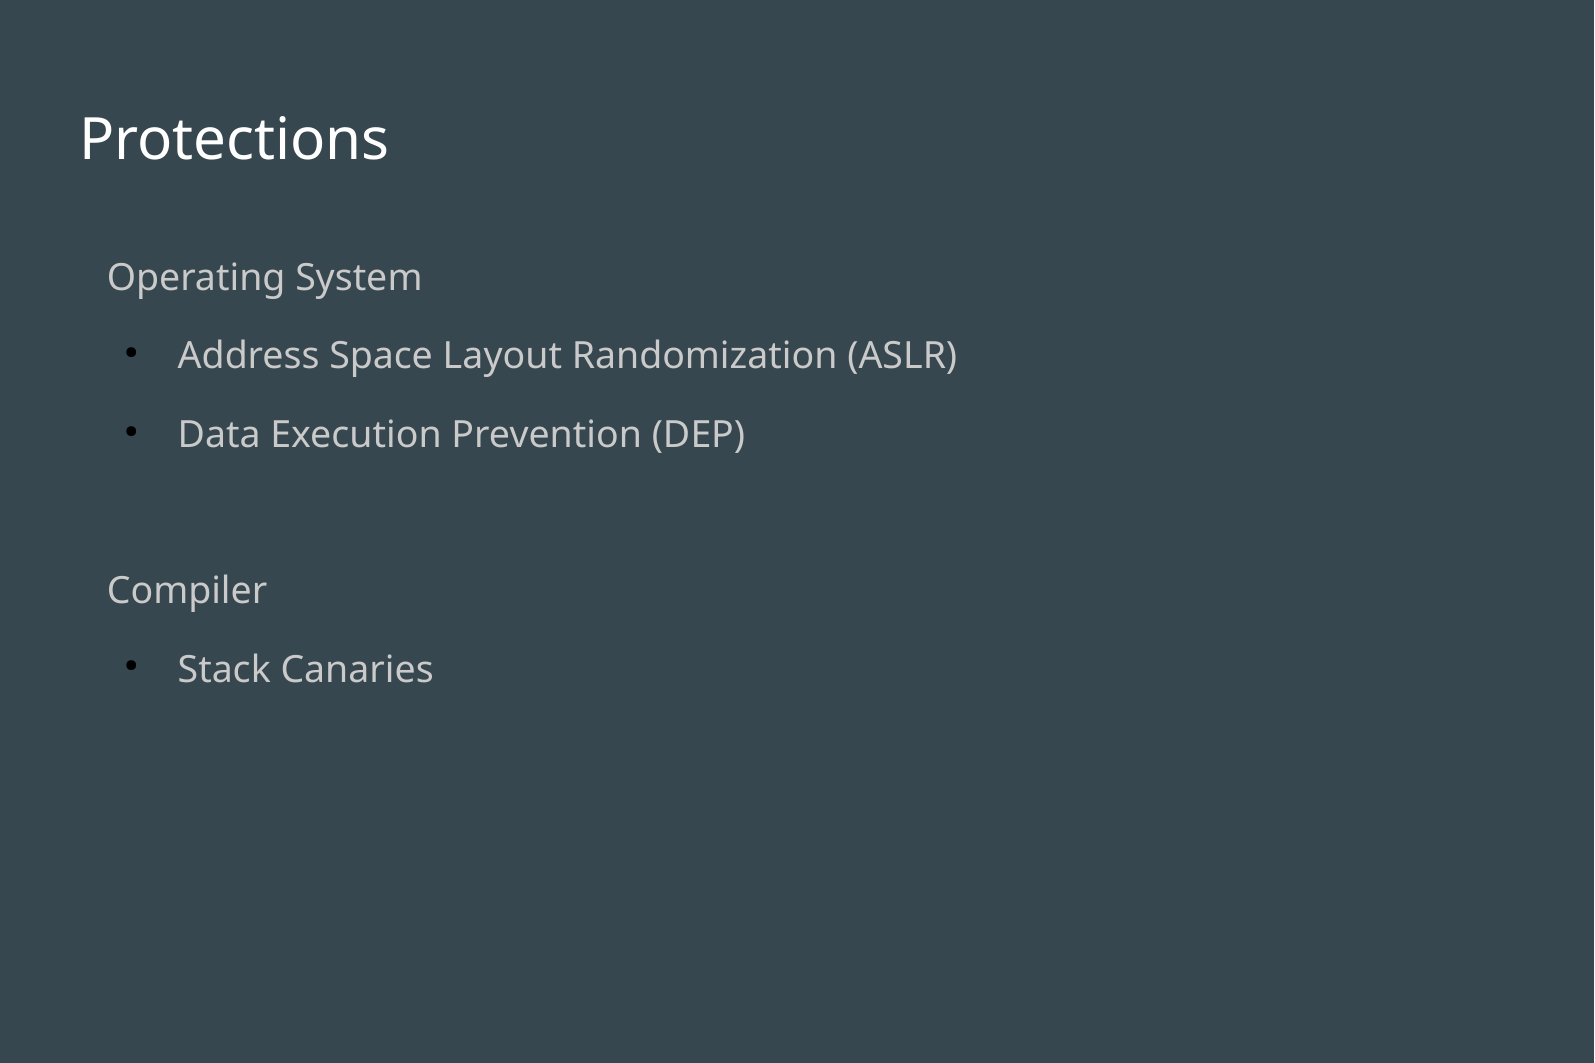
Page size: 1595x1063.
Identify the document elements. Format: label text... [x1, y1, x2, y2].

title Protections [79, 48, 1449, 227]
list Operating System Address Space Layout Randomization (ASLR) Data Execution Prevention (DEP) Compiler Stack Canaries [54, 238, 1541, 945]
